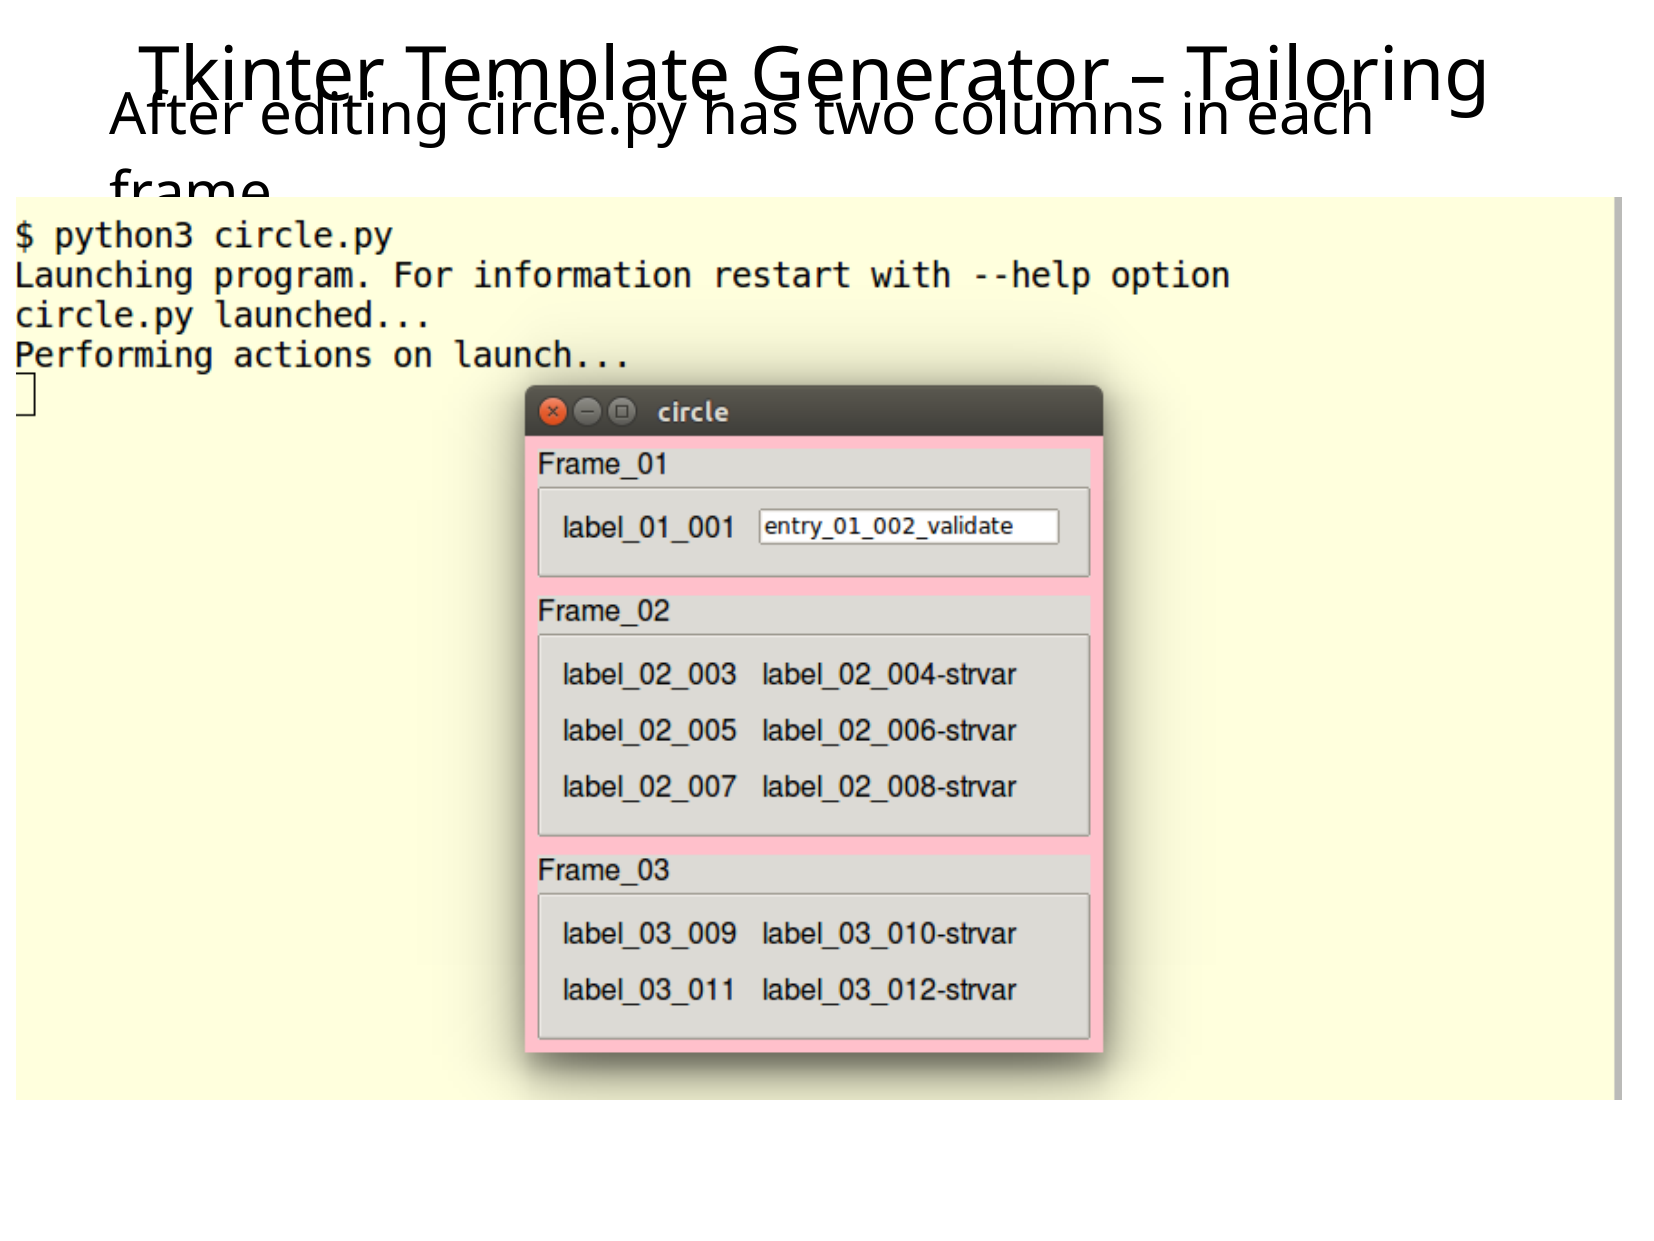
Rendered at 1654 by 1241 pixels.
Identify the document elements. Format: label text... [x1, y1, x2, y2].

title After editing circle.py has two columns in each frame... [109, 106, 1598, 197]
title Tkinter Template Generator – Tailoring [70, 7, 1560, 137]
picture [16, 197, 1622, 1100]
